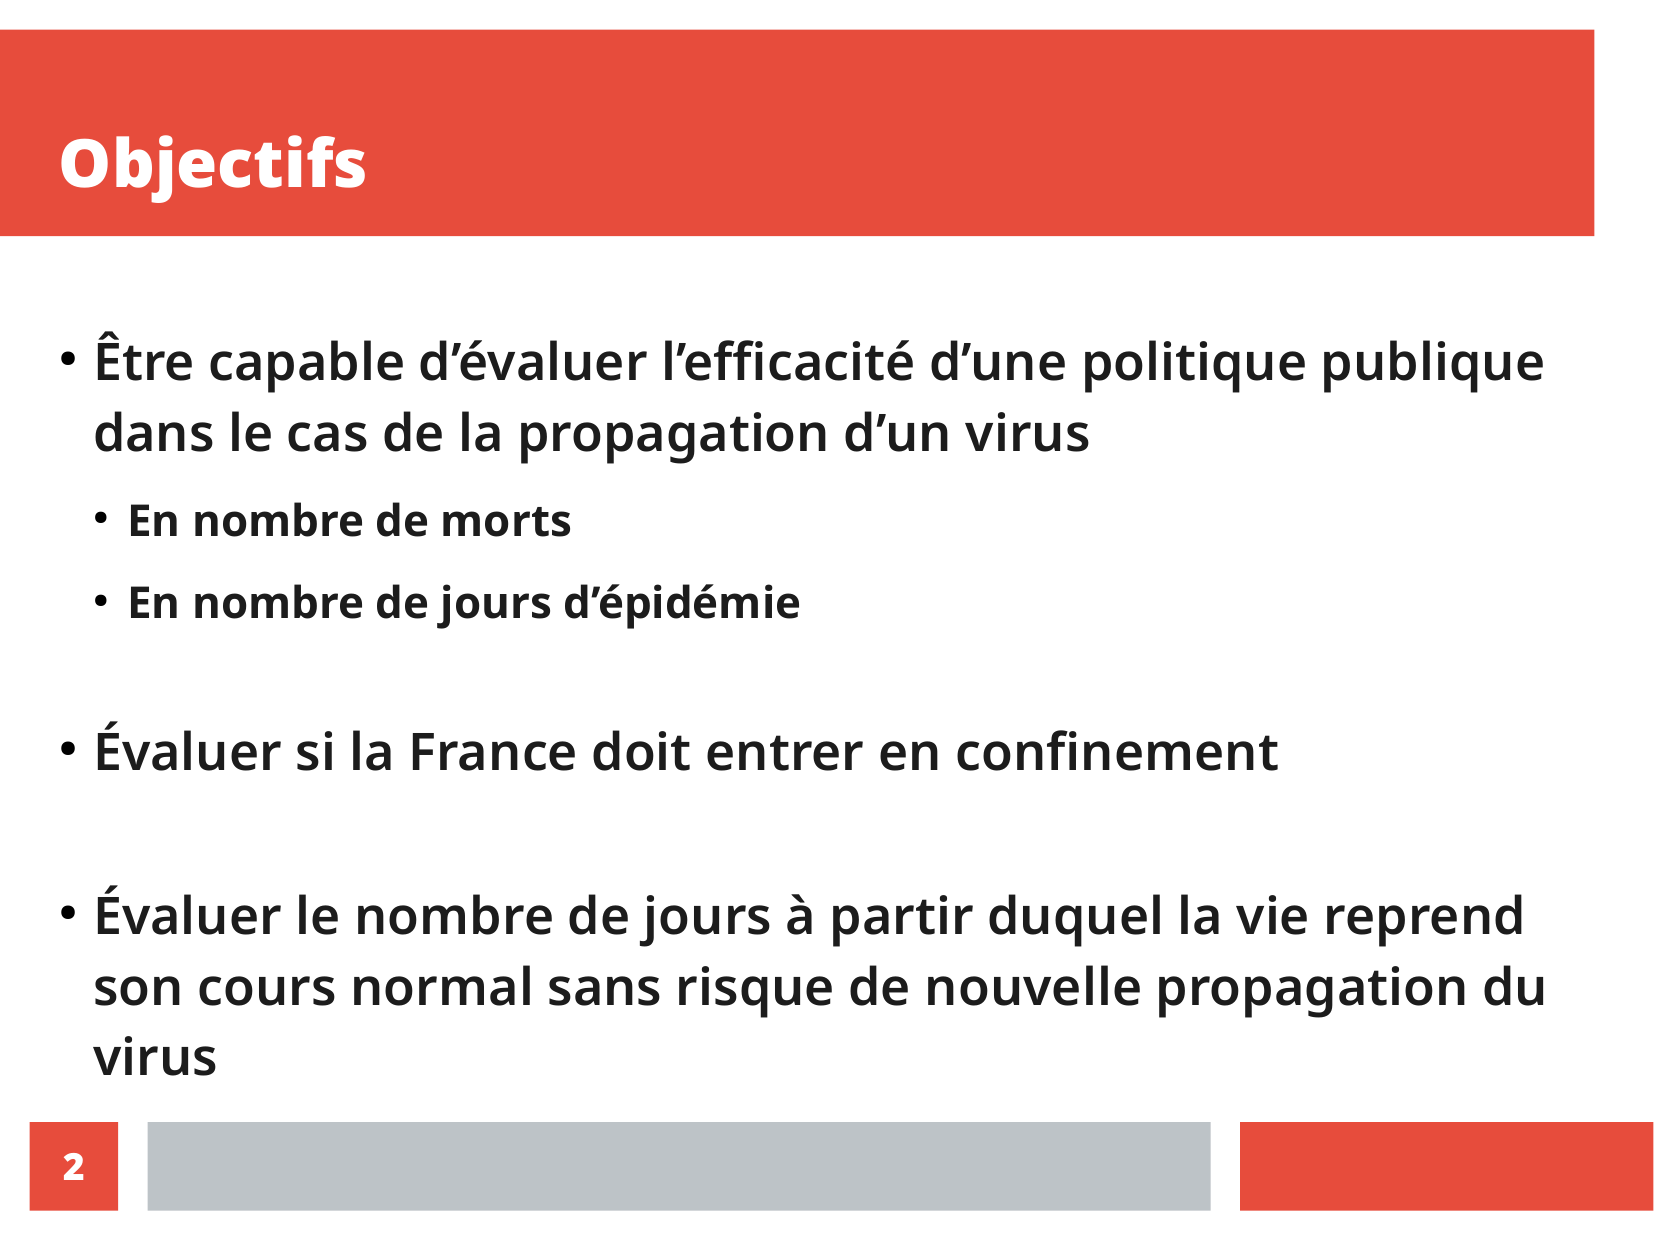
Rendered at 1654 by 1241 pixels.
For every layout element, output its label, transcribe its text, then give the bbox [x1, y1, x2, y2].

title Objectifs [59, 59, 1595, 207]
list Être capable d’évaluer l’efficacité d’une politique publique dans le cas de la propagation d’un virus En nombre de morts En nombre de jours d’épidémie Évaluer si la France doit entrer en confinement Évaluer le nombre de jours à partir duquel la vie reprend son cours normal sans risque de nouvelle propagation du virus [59, 324, 1565, 1093]
